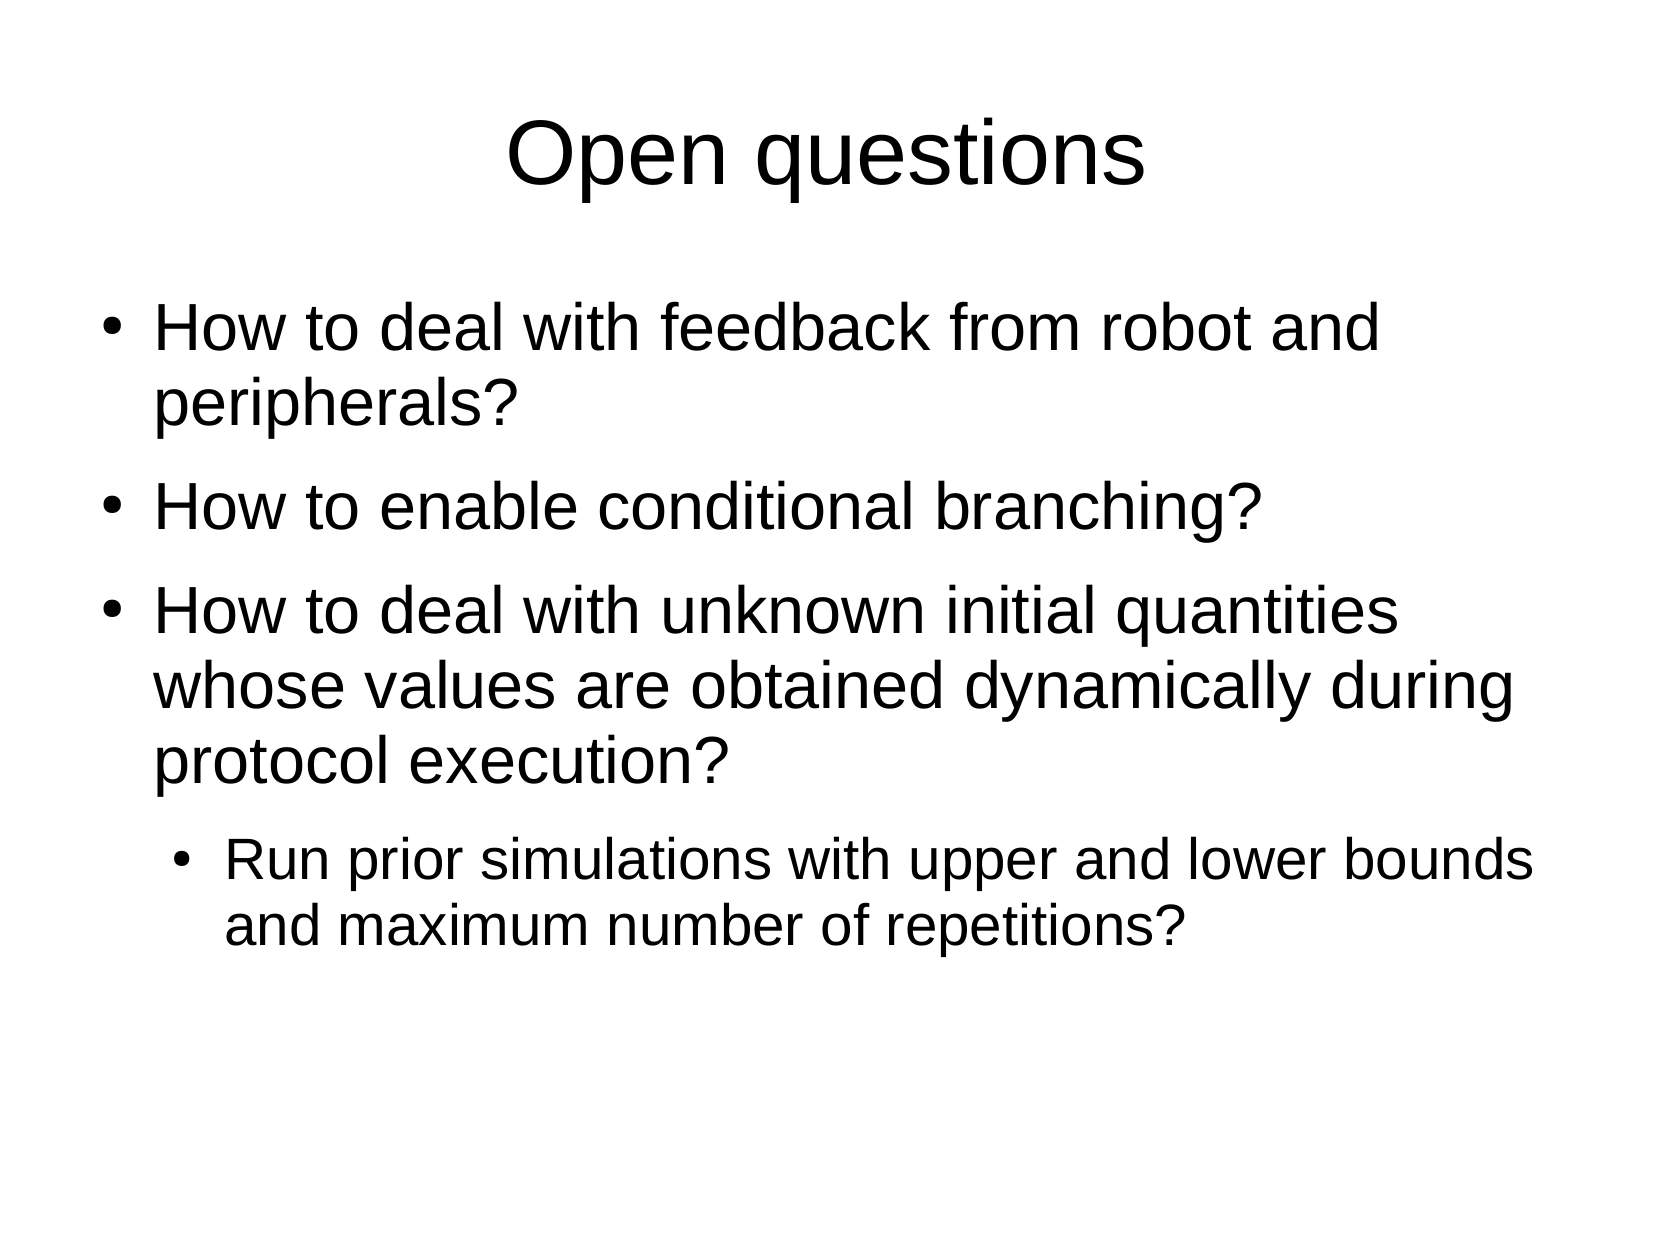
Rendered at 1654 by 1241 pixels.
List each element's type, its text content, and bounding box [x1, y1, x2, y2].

list How to deal with feedback from robot and peripherals? How to enable conditional branching? How to deal with unknown initial quantities whose values are obtained dynamically during protocol execution? Run prior simulations with upper and lower bounds and maximum number of repetitions? [82, 290, 1571, 1109]
title Open questions [82, 56, 1571, 250]
